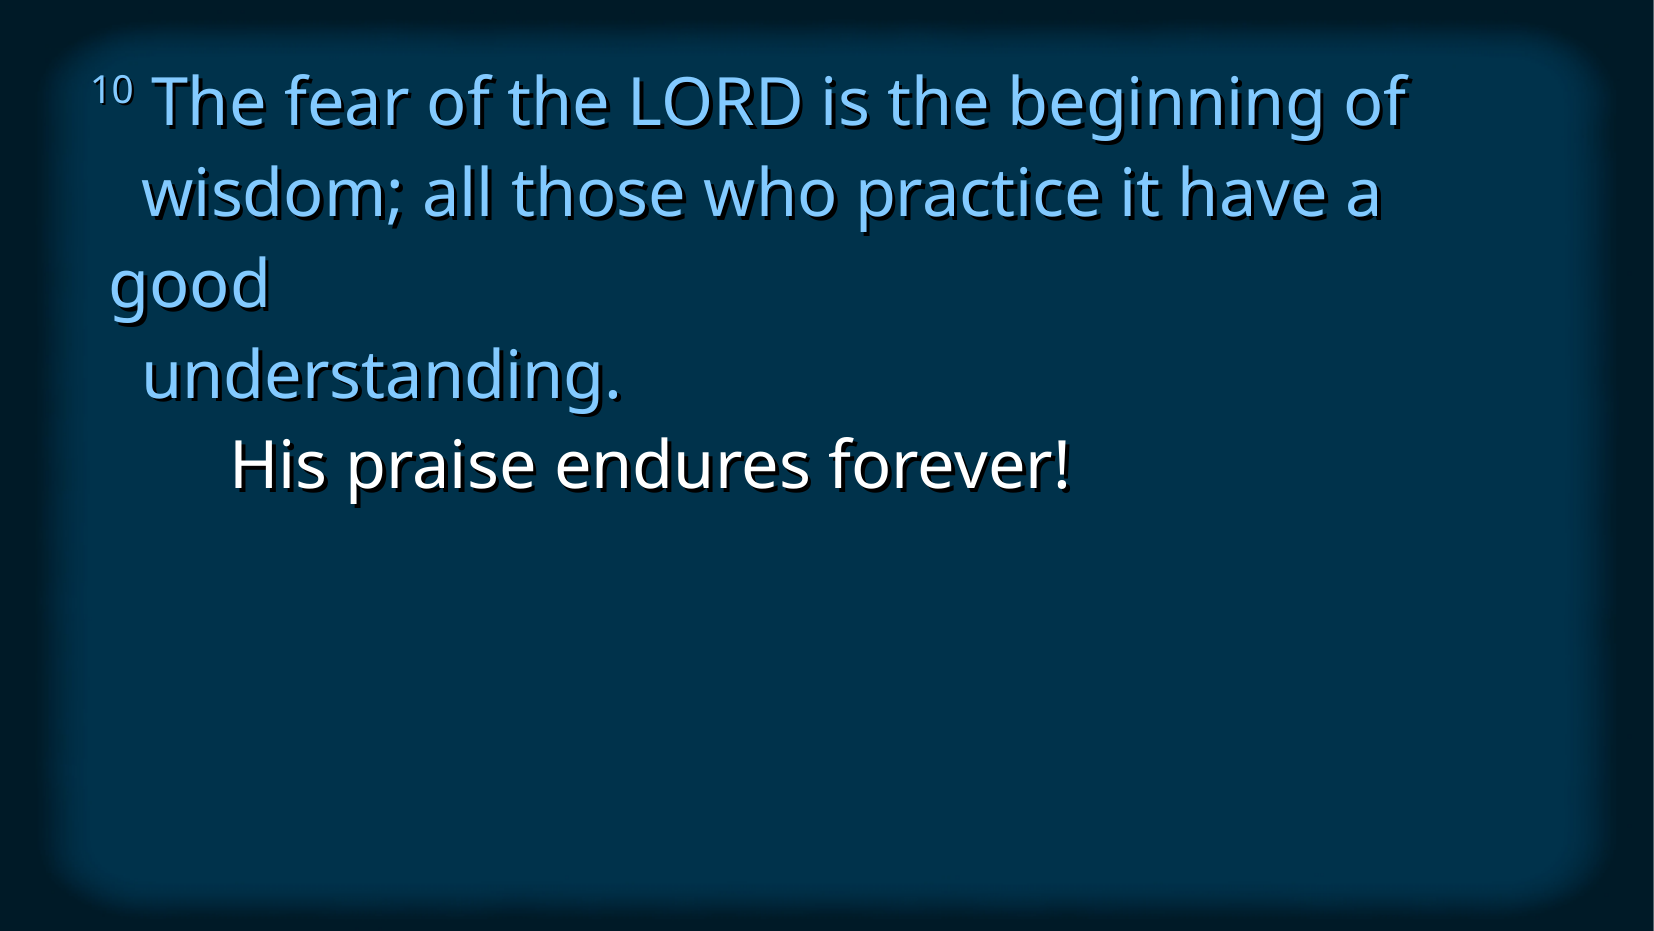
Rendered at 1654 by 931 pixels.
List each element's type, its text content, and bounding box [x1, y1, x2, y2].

picture [0, 0, 1654, 931]
text_box 10 The fear of the LORD is the beginning of wisdom; all those who practice it have a good understanding. His praise endures forever! [75, 47, 1576, 489]
